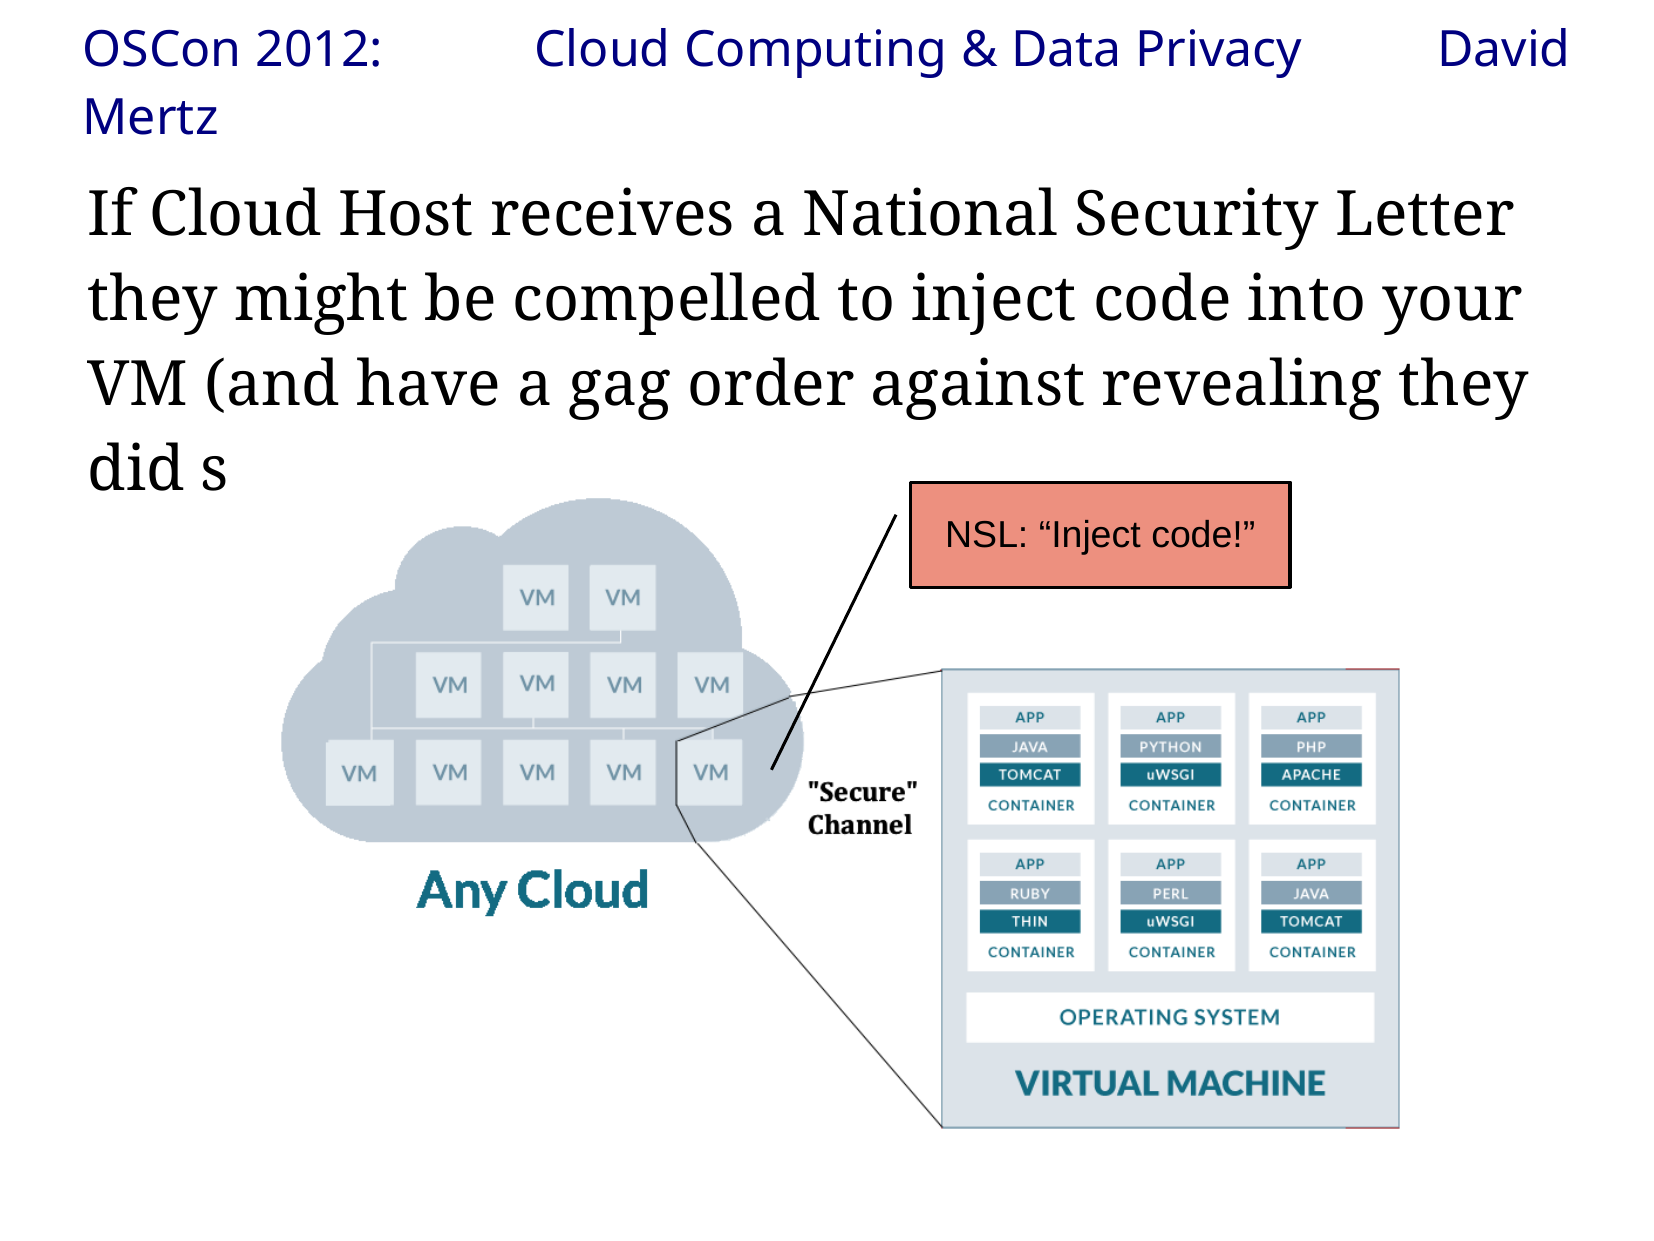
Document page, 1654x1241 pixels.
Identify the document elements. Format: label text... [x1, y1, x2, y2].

text_box NSL: “Inject code!” [911, 482, 1290, 587]
title OSCon 2012: Cloud Computing & Data Privacy David Mertz [82, 49, 1571, 113]
picture [231, 429, 1436, 1171]
list If Cloud Host receives a National Security Letter they might be compelled to inject code into your VM (and have a gag order against revealing they did so). [87, 168, 1535, 481]
